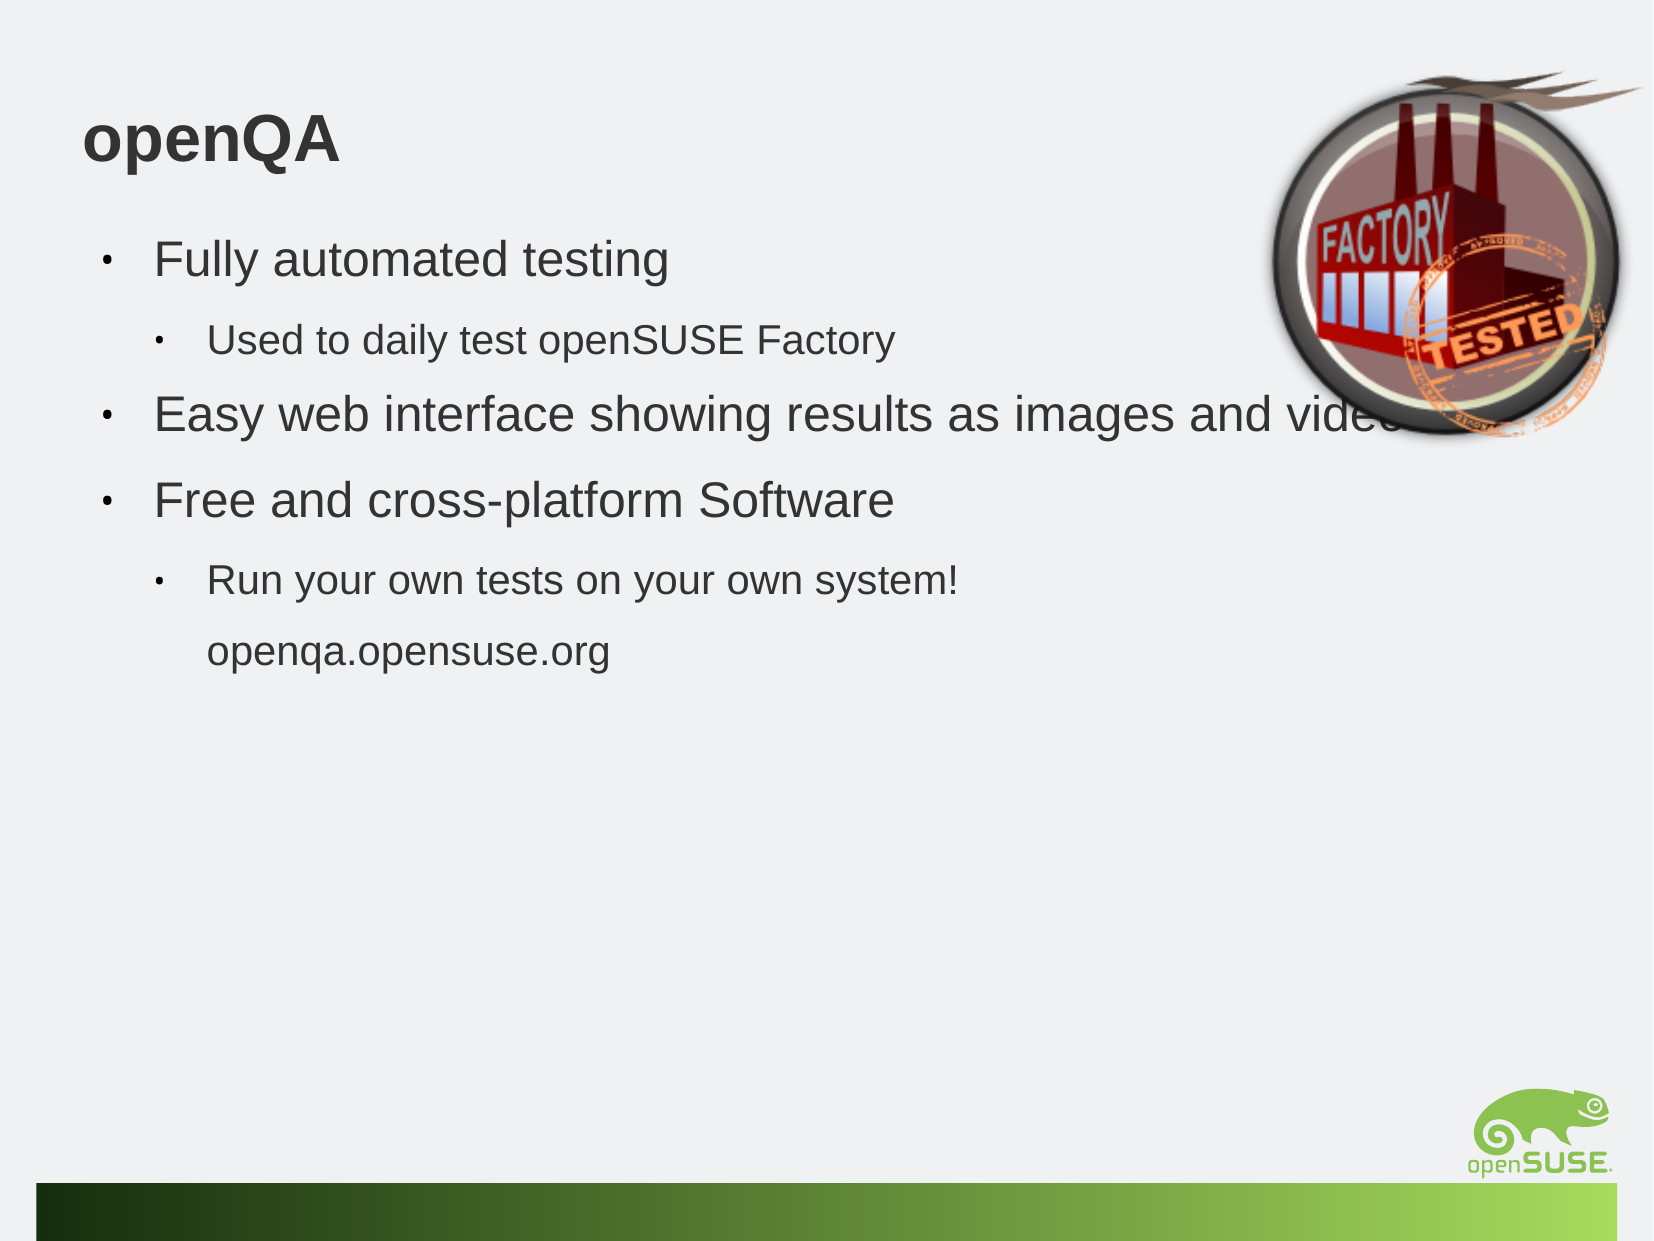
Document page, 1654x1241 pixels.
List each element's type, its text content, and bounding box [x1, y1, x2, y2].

list Fully automated testing Used to daily test openSUSE Factory Easy web interface showing results as images and video Free and cross-platform Software Run your own tests on your own system! openqa.opensuse.org [82, 231, 1571, 1050]
picture [0, 0, 1654, 1241]
title openQA [82, 49, 489, 228]
